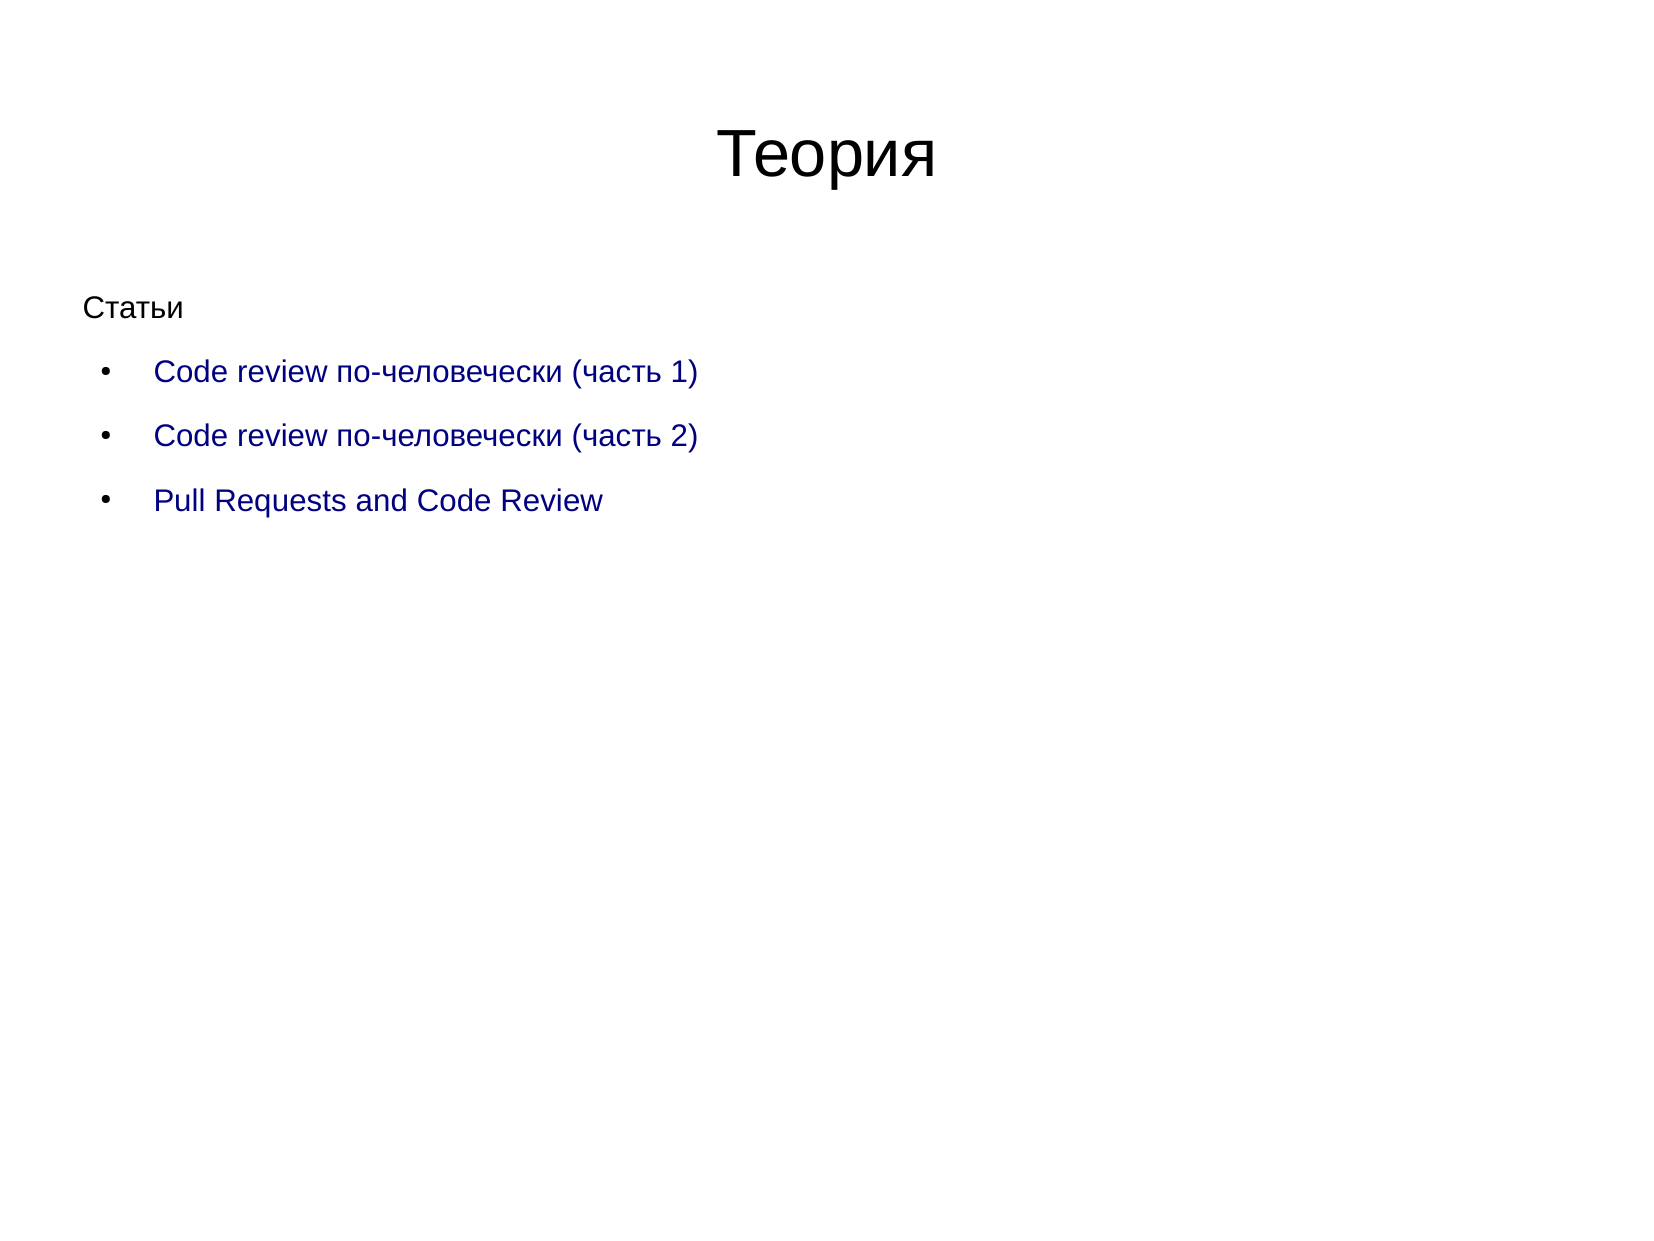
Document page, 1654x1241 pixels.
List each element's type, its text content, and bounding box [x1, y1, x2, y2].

title Теория [82, 49, 1571, 257]
list Статьи Code review по-человечески (часть 1) Code review по-человечески (часть 2) Pull Requests and Code Review [82, 290, 1571, 1010]
